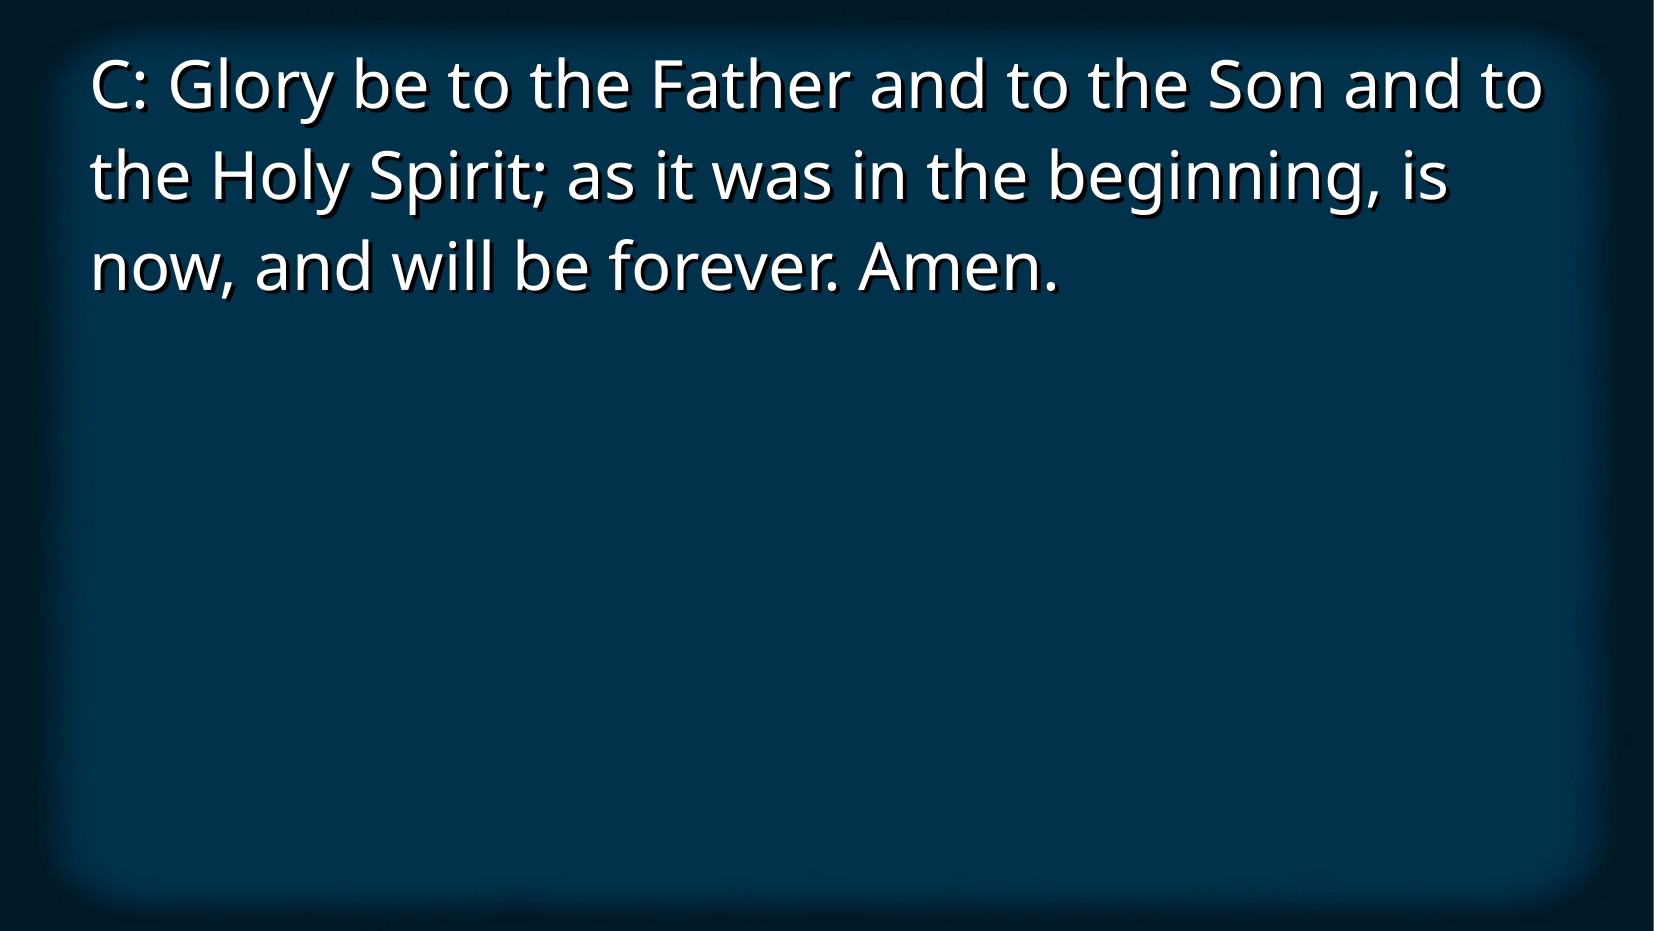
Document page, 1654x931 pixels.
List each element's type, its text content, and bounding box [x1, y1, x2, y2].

picture [0, 0, 1654, 931]
text_box C: Glory be to the Father and to the Son and to the Holy Spirit; as it was in the beginning, is now, and will be forever. Amen. [75, 30, 1576, 331]
